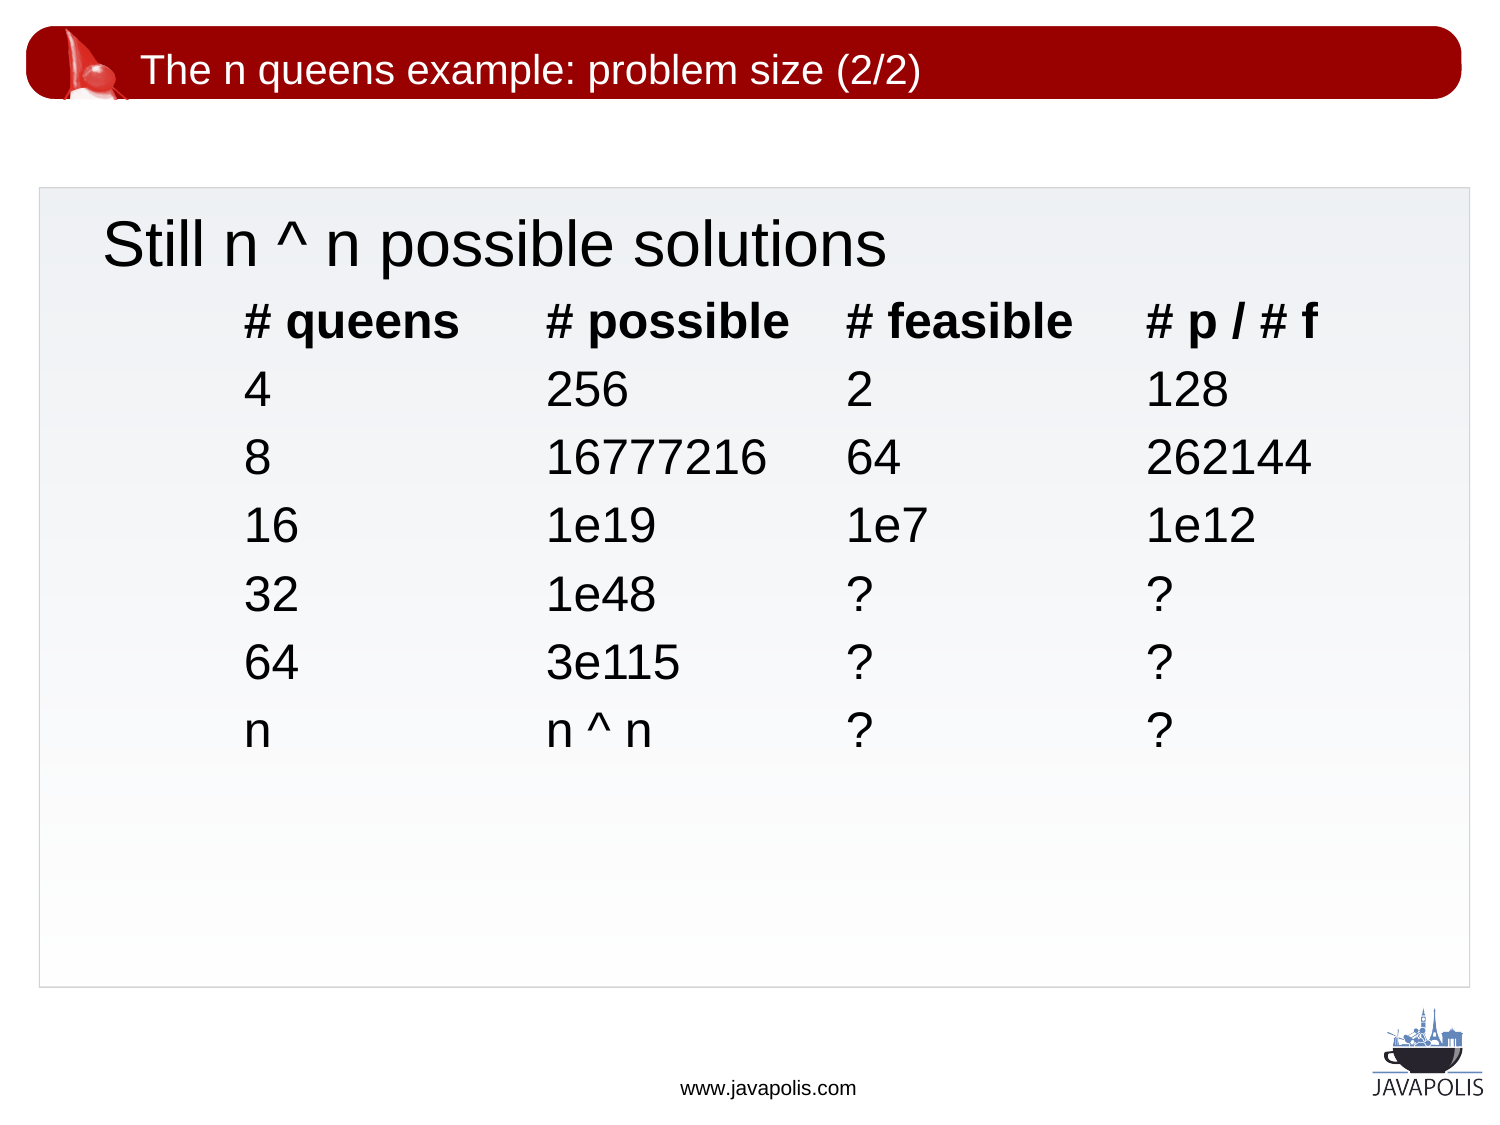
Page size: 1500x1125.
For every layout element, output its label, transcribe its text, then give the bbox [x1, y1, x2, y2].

title The n queens example: problem size (2/2) [125, 0, 1450, 100]
list Still n ^ n possible solutions # queens # possible # feasible # p / # f 4 256 2 128 8 16777216 64 262144 16 1e19 1e7 1e12 32 1e48 ? ? 64 3e115 ? ? n n ^ n ? ? [87, 199, 1426, 841]
picture [62, 28, 125, 100]
picture [1366, 1006, 1500, 1125]
